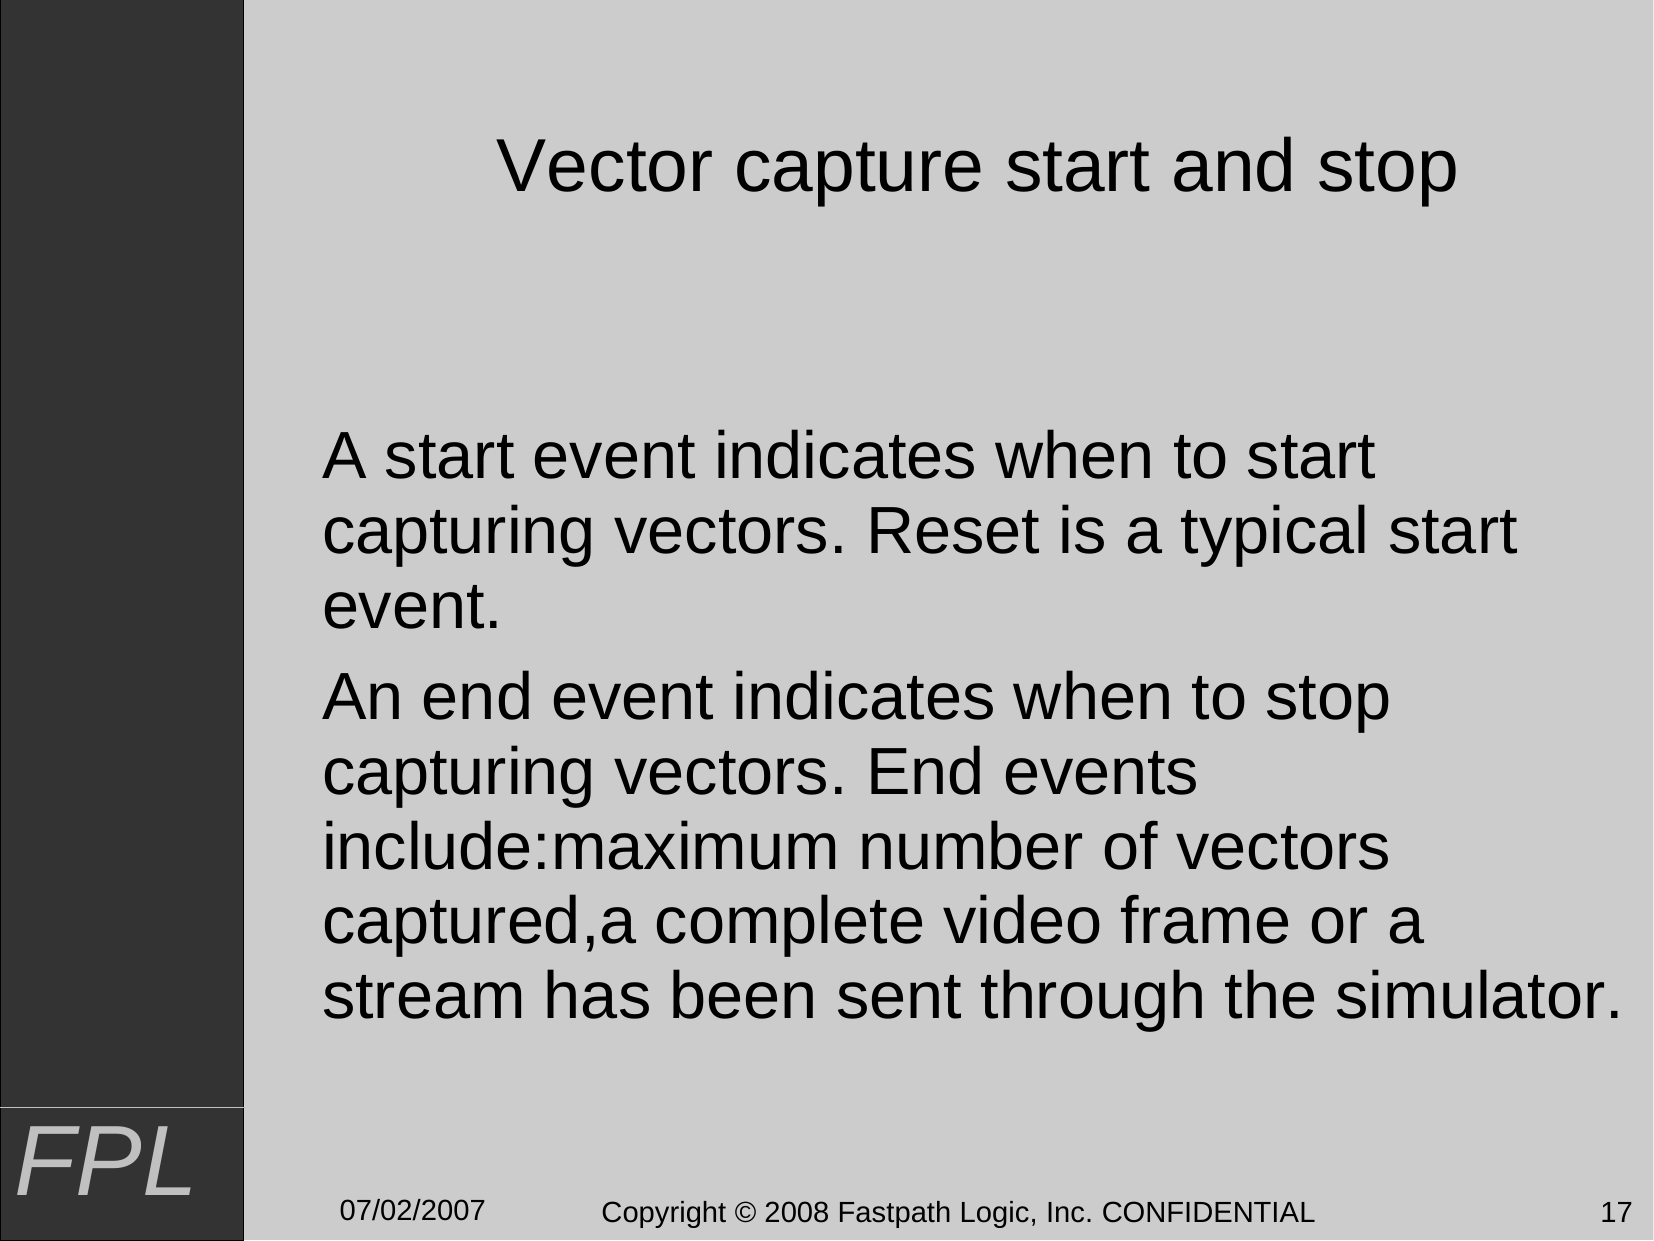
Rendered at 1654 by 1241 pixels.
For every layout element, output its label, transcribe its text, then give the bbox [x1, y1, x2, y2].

title Vector capture start and stop [427, 57, 1530, 272]
subtitle A start event indicates when to start capturing vectors. Reset is a typical start event. An end event indicates when to stop capturing vectors. End events include:maximum number of vectors captured,a complete video frame or a stream has been sent through the simulator. [322, 272, 1635, 1179]
